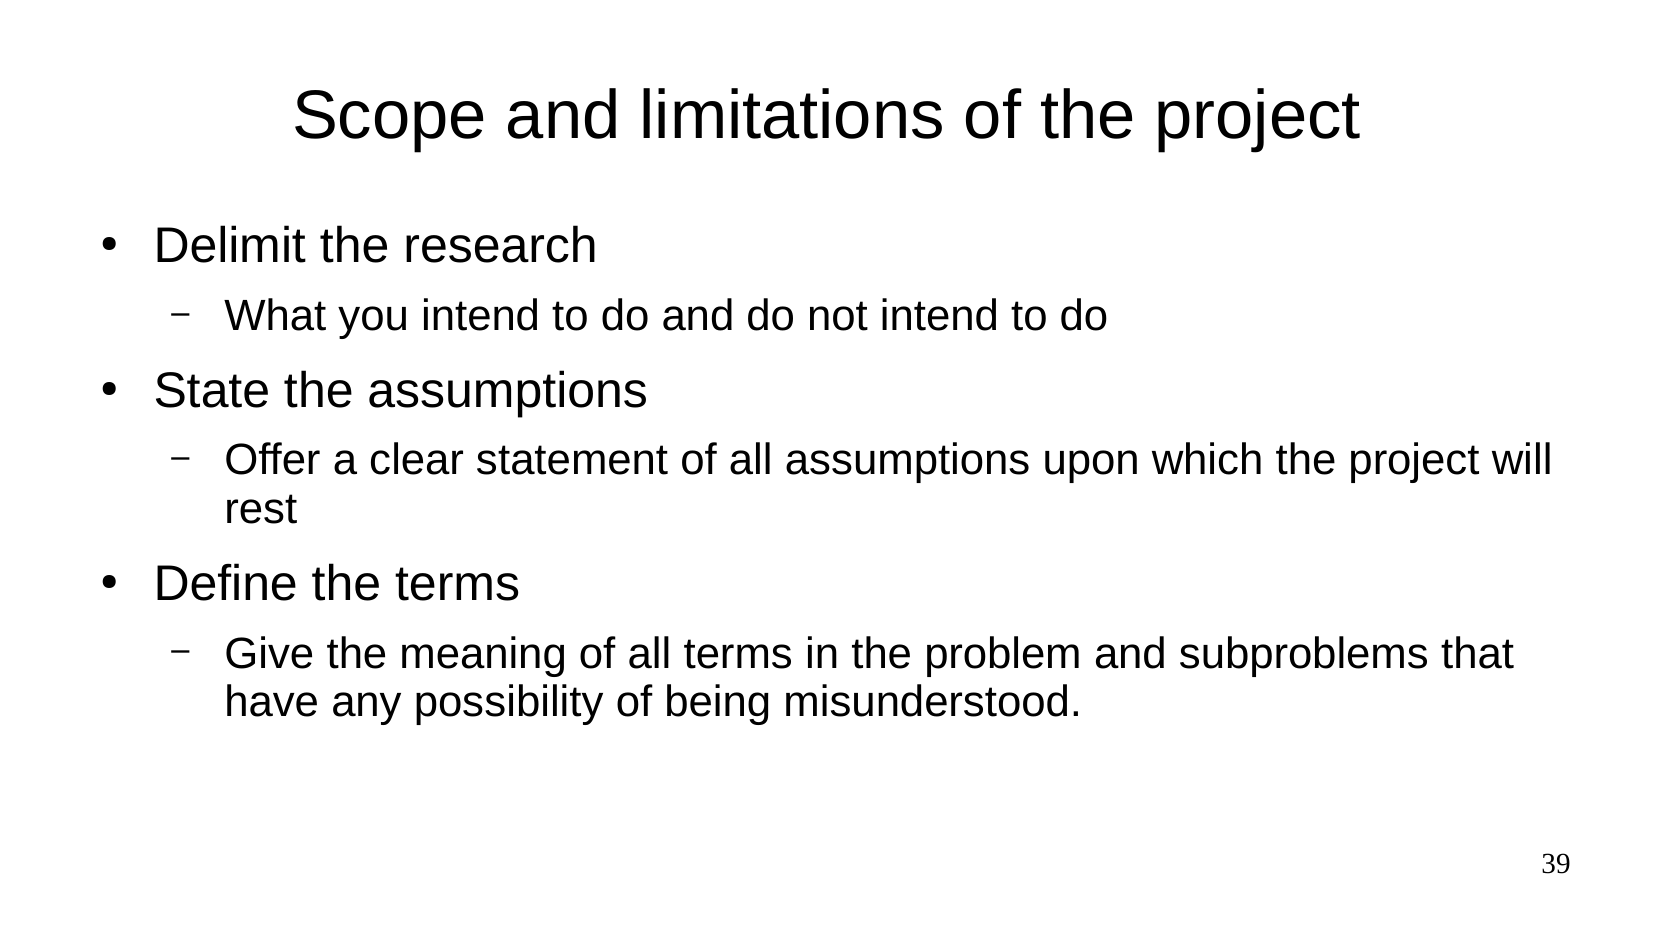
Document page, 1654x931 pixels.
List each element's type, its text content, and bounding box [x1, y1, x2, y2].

list Delimit the research What you intend to do and do not intend to do State the assumptions Offer a clear statement of all assumptions upon which the project will rest Define the terms Give the meaning of all terms in the problem and subproblems that have any possibility of being misunderstood. [82, 217, 1571, 758]
title Scope and limitations of the project [82, 37, 1571, 193]
